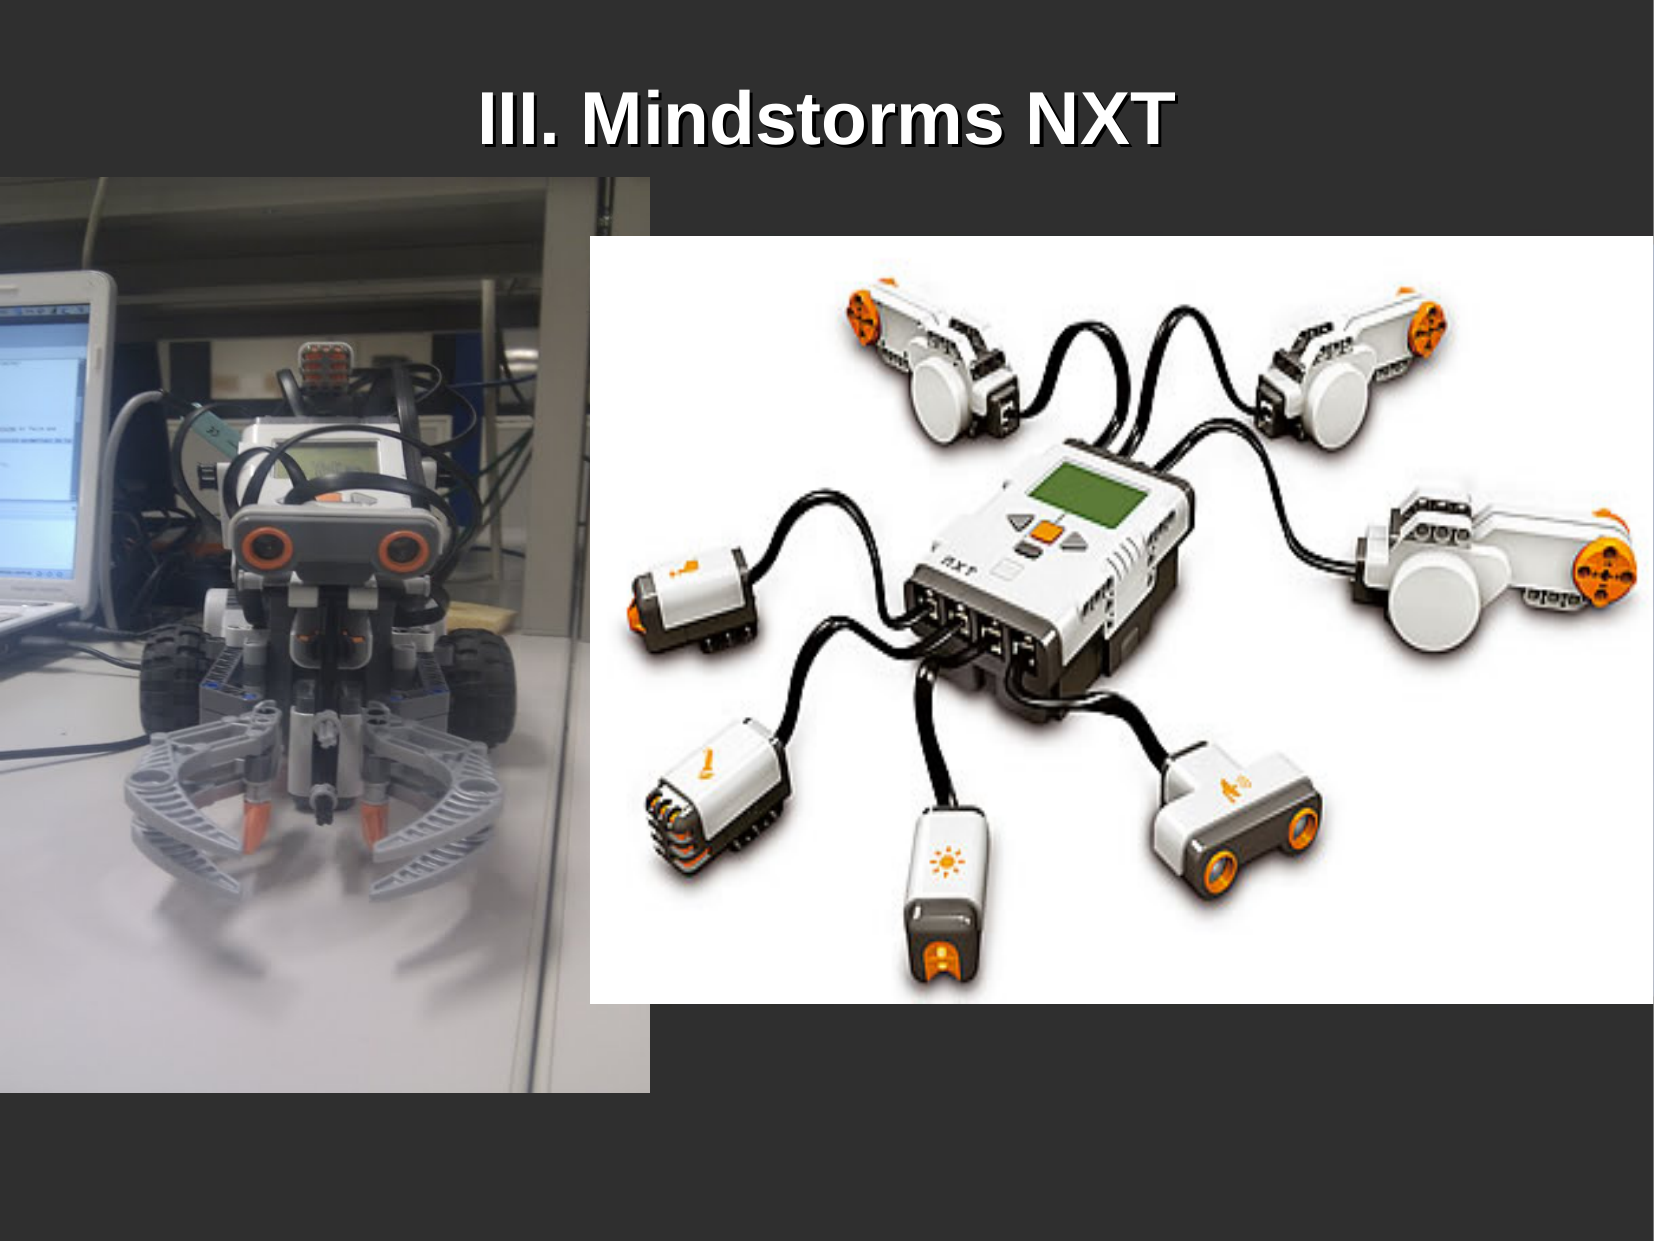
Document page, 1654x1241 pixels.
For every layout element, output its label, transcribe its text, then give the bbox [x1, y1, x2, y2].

title III. Mindstorms NXT [88, 29, 1565, 207]
picture [0, 0, 1654, 1241]
